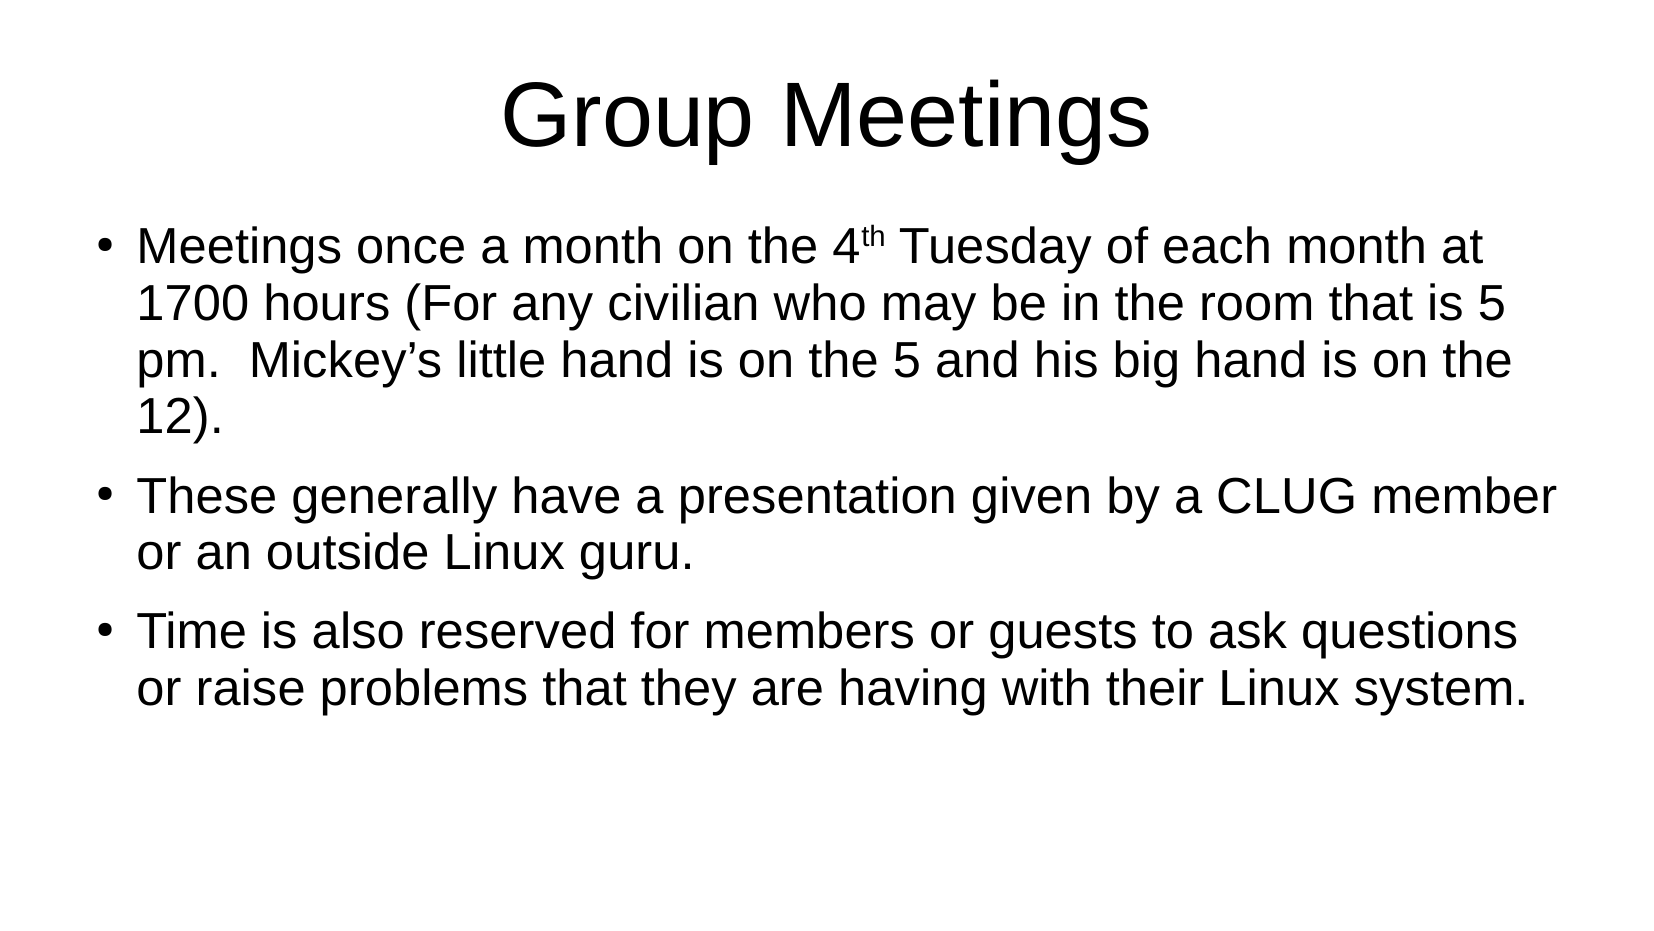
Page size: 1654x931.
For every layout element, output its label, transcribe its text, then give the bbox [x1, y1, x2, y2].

list Meetings once a month on the 4th Tuesday of each month at 1700 hours (For any civilian who may be in the room that is 5 pm. Mickey’s little hand is on the 5 and his big hand is on the 12). These generally have a presentation given by a CLUG member or an outside Linux guru. Time is also reserved for members or guests to ask questions or raise problems that they are having with their Linux system. [82, 217, 1571, 758]
title Group Meetings [82, 37, 1571, 193]
